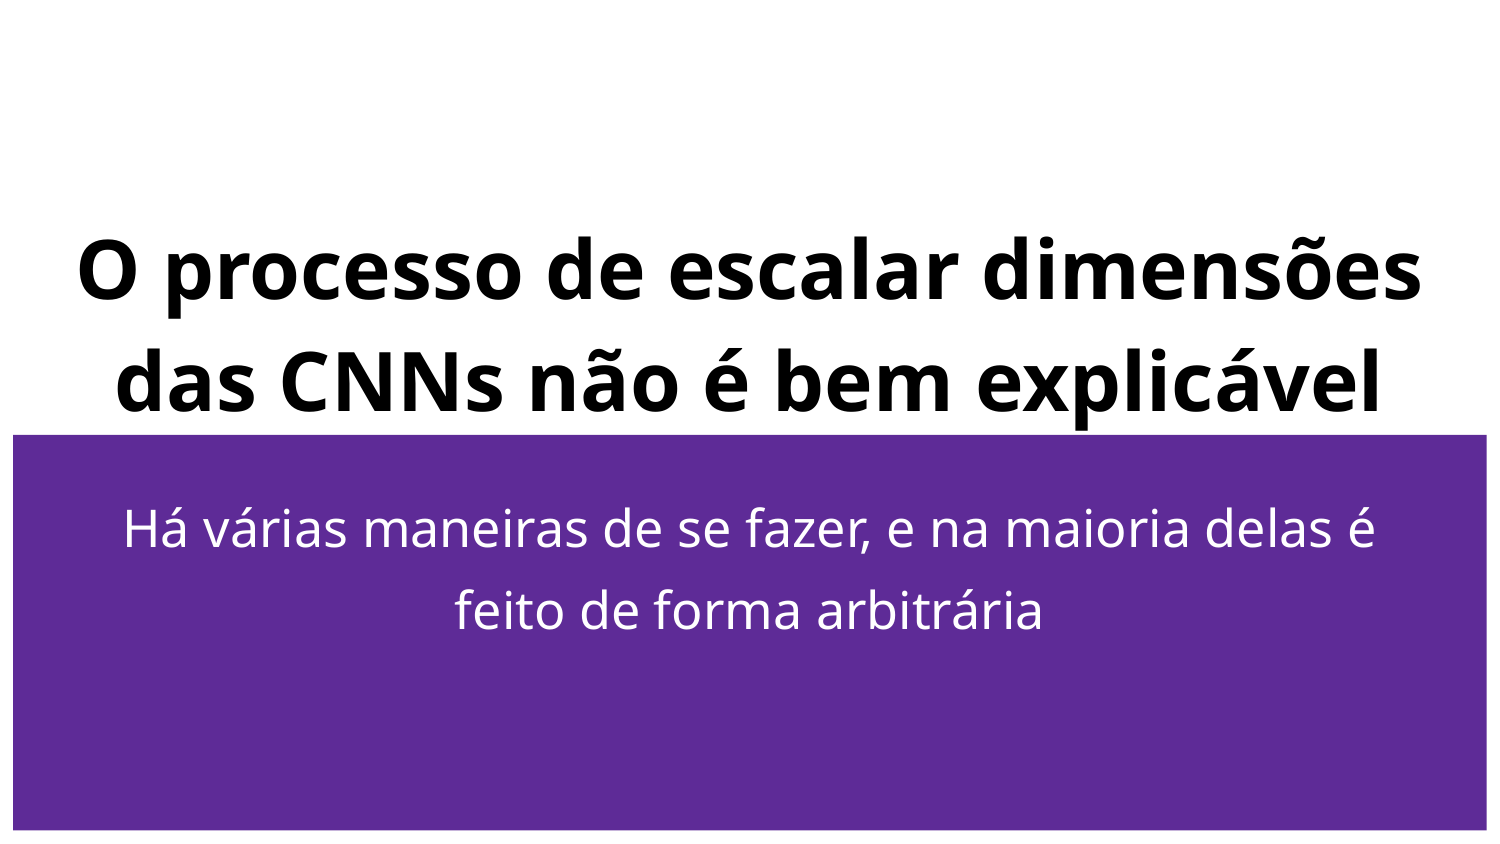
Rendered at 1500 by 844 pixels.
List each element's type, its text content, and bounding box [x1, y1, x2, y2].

title O processo de escalar dimensões das CNNs não é bem explicável [51, 121, 1449, 451]
list Há várias maneiras de se fazer, e na maioria delas é feito de forma arbitrária [51, 466, 1449, 681]
